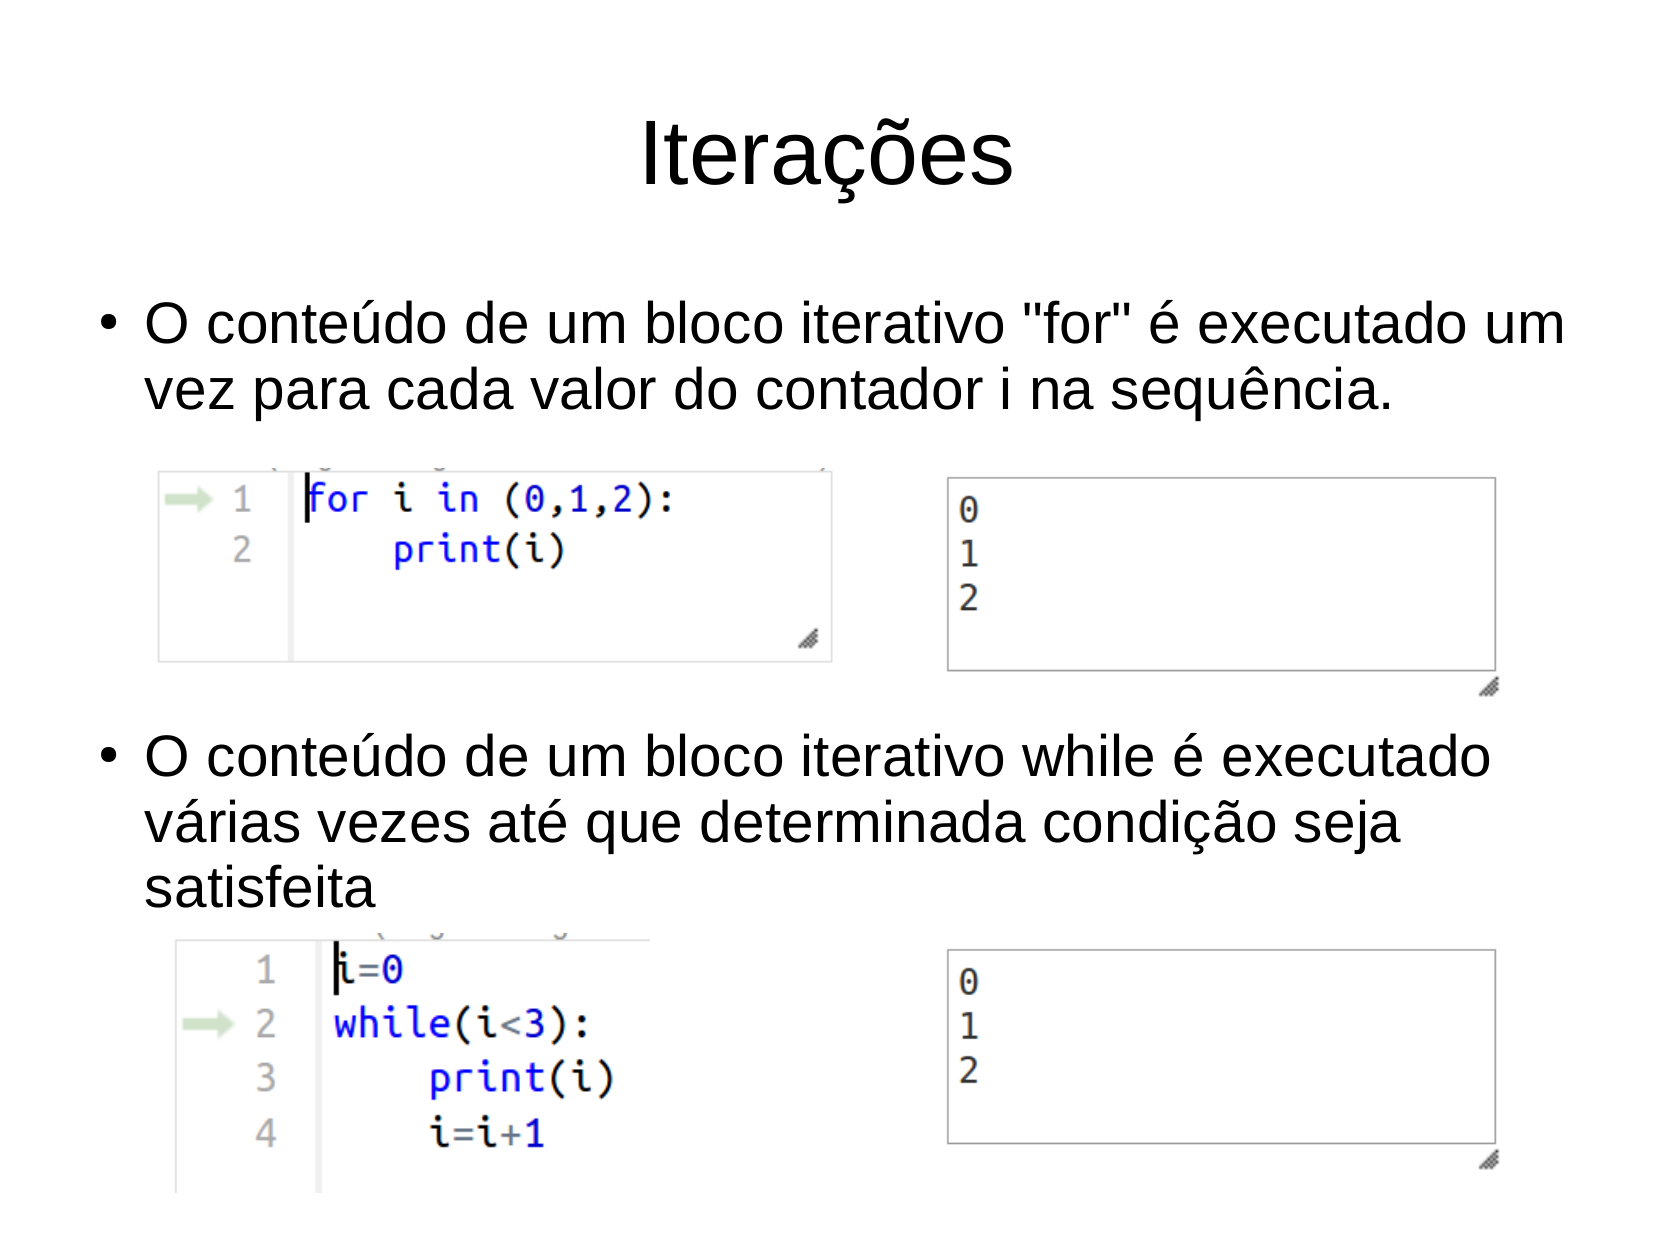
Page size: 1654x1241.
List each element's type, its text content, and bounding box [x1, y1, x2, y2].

picture [938, 940, 1512, 1176]
picture [155, 468, 839, 666]
picture [172, 933, 650, 1193]
list O conteúdo de um bloco iterativo "for" é executado um vez para cada valor do contador i na sequência. O conteúdo de um bloco iterativo while é executado várias vezes até que determinada condição seja satisfeita [82, 290, 1571, 922]
picture [938, 468, 1512, 703]
title Iterações [82, 49, 1571, 257]
